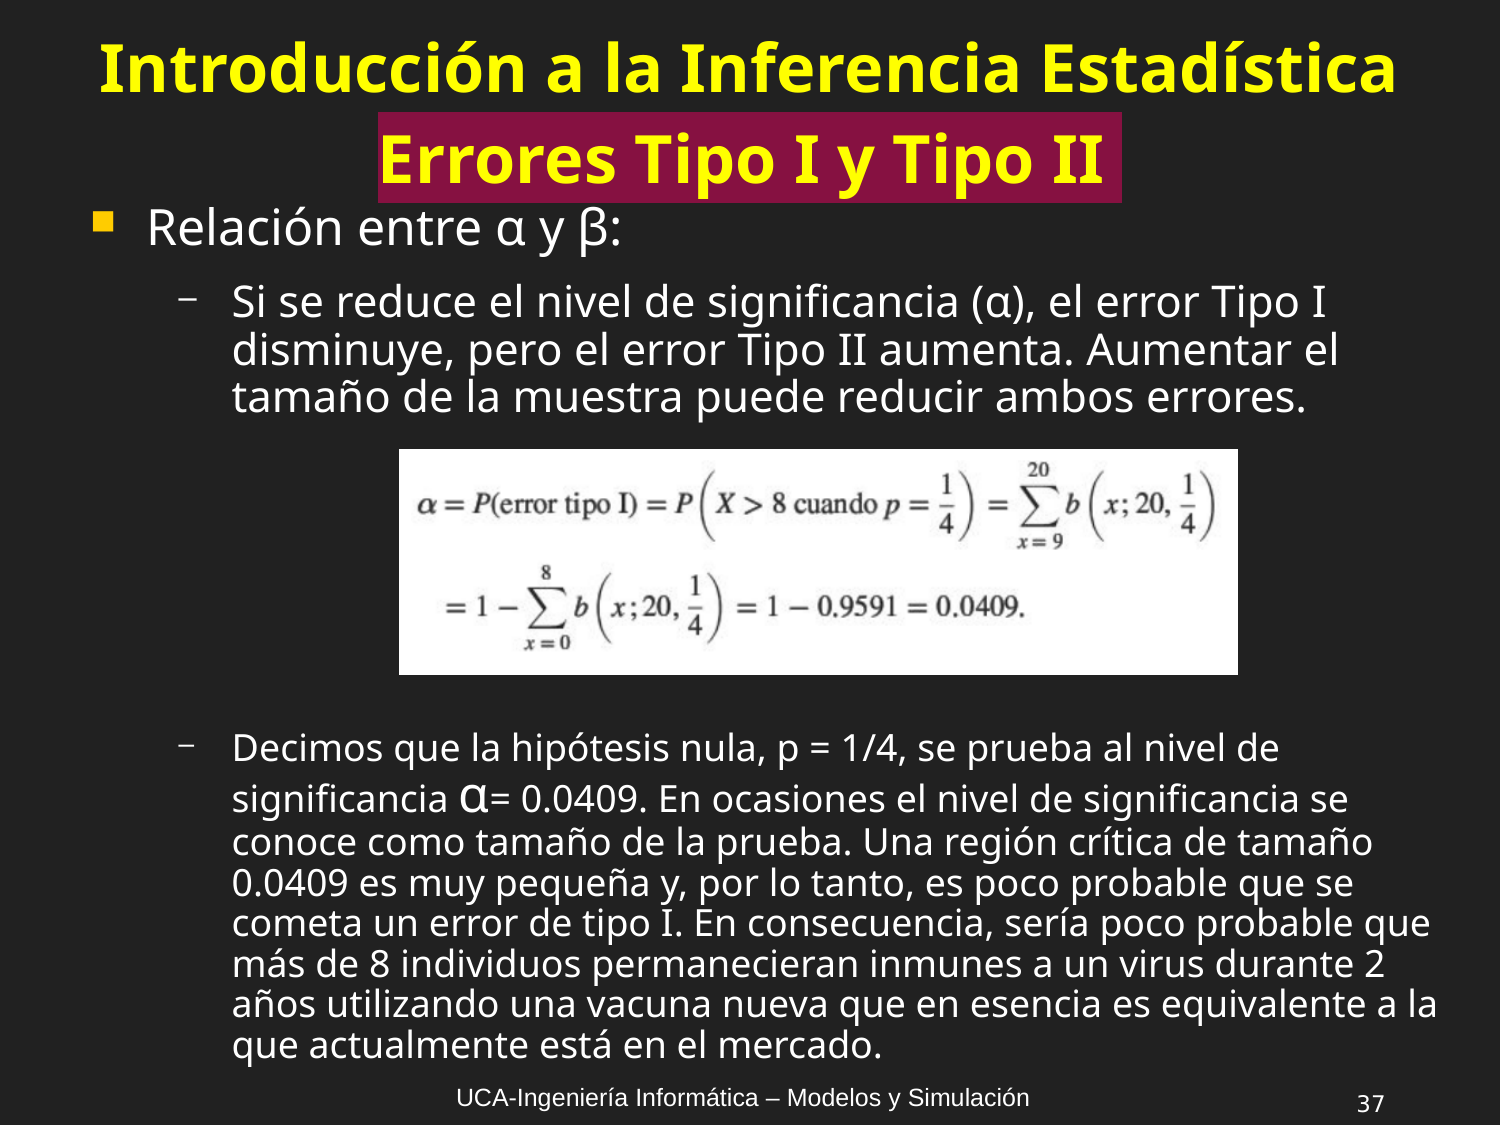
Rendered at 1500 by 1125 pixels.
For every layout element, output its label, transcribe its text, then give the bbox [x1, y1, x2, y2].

picture [399, 449, 1238, 676]
list Relación entre α y β: Si se reduce el nivel de significancia (α), el error Tipo I disminuye, pero el error Tipo II aumenta. Aumentar el tamaño de la muestra puede reducir ambos errores. Decimos que la hipótesis nula, p = 1/4, se prueba al nivel de significancia α= 0.0409. En ocasiones el nivel de significancia se conoce como tamaño de la prueba. Una región crítica de tamaño 0.0409 es muy pequeña y, por lo tanto, es poco probable que se cometa un error de tipo I. En consecuencia, sería poco probable que más de 8 individuos permanecieran inmunes a un virus durante 2 años utilizando una vacuna nueva que en esencia es equivalente a la que actualmente está en el mercado. [75, 195, 1463, 1088]
title Introducción a la Inferencia Estadística Errores Tipo I y Tipo II [75, 37, 1426, 188]
